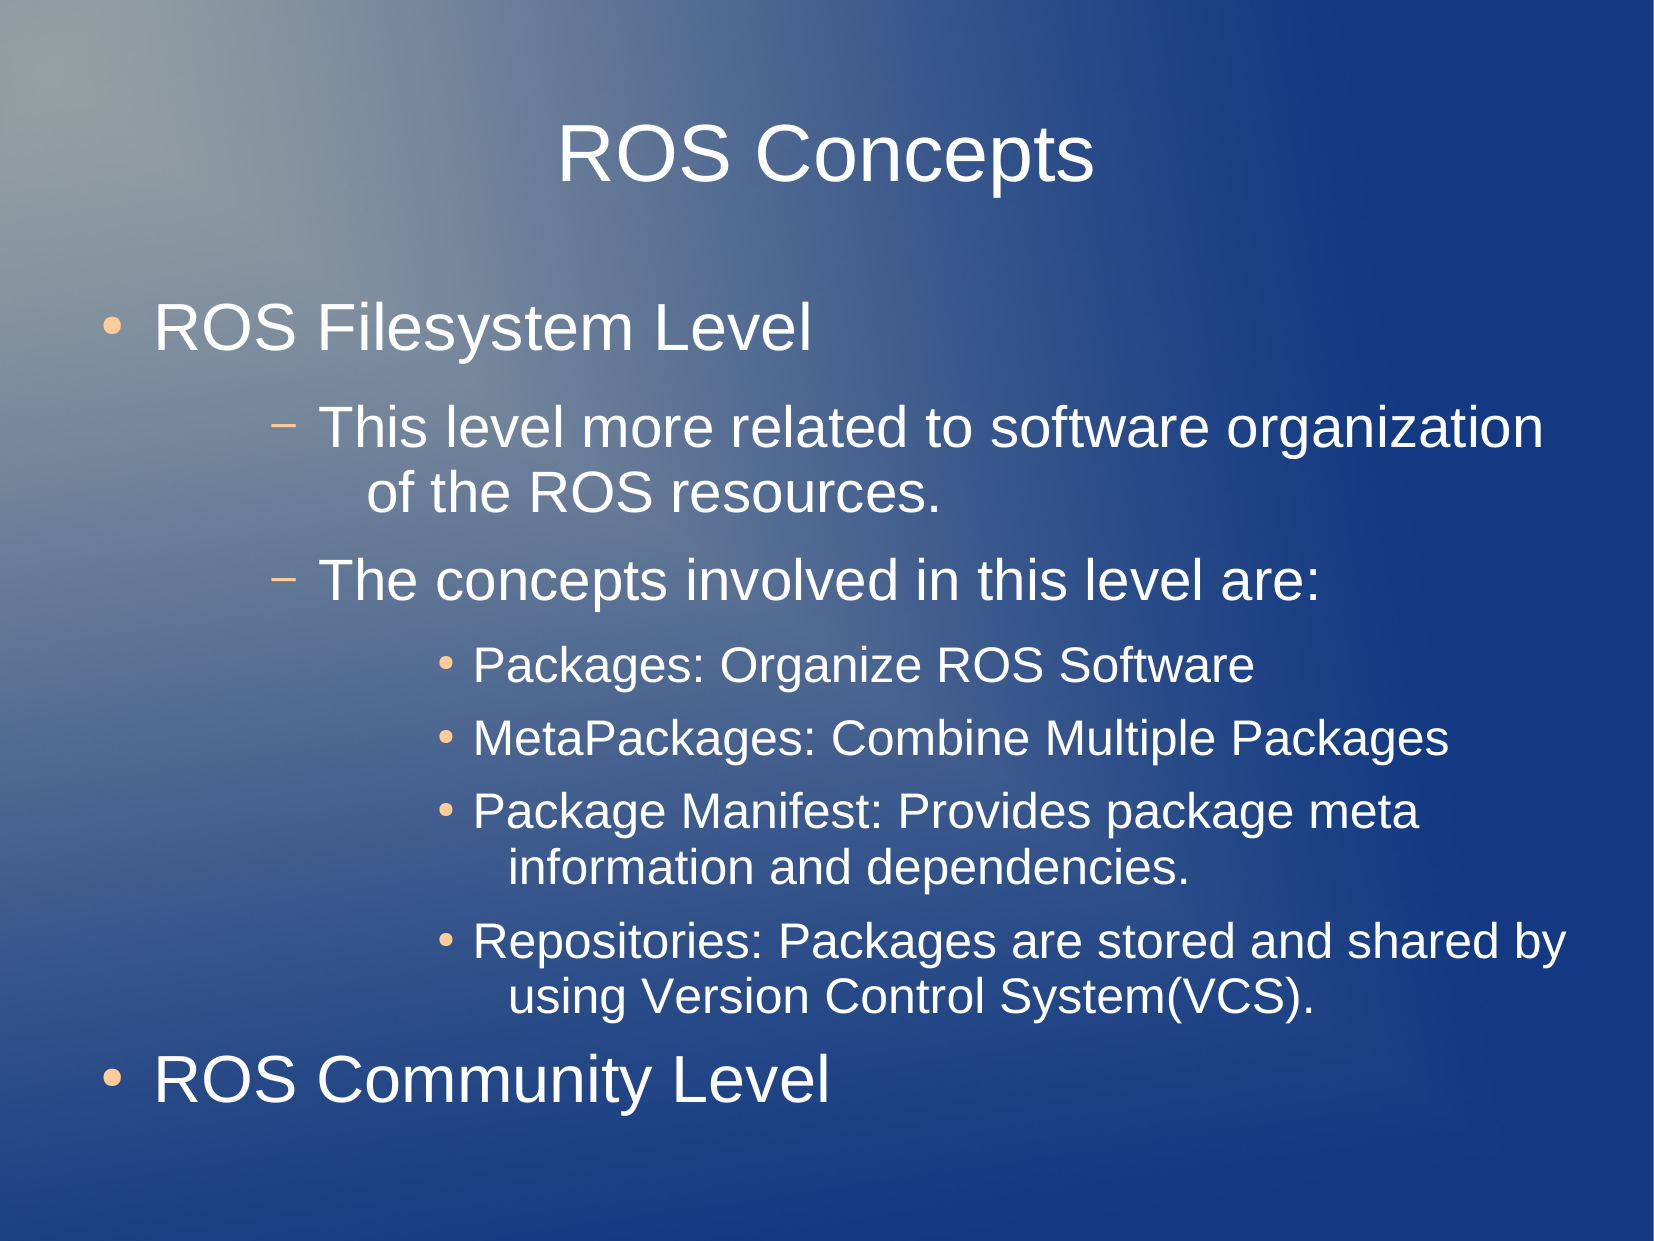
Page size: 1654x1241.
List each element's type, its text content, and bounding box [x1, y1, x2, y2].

list ROS Filesystem Level This level more related to software organization of the ROS resources. The concepts involved in this level are: Packages: Organize ROS Software MetaPackages: Combine Multiple Packages Package Manifest: Provides package meta information and dependencies. Repositories: Packages are stored and shared by using Version Control System(VCS). ROS Community Level [82, 290, 1571, 1117]
picture [0, 0, 1654, 1241]
title ROS Concepts [82, 49, 1571, 257]
